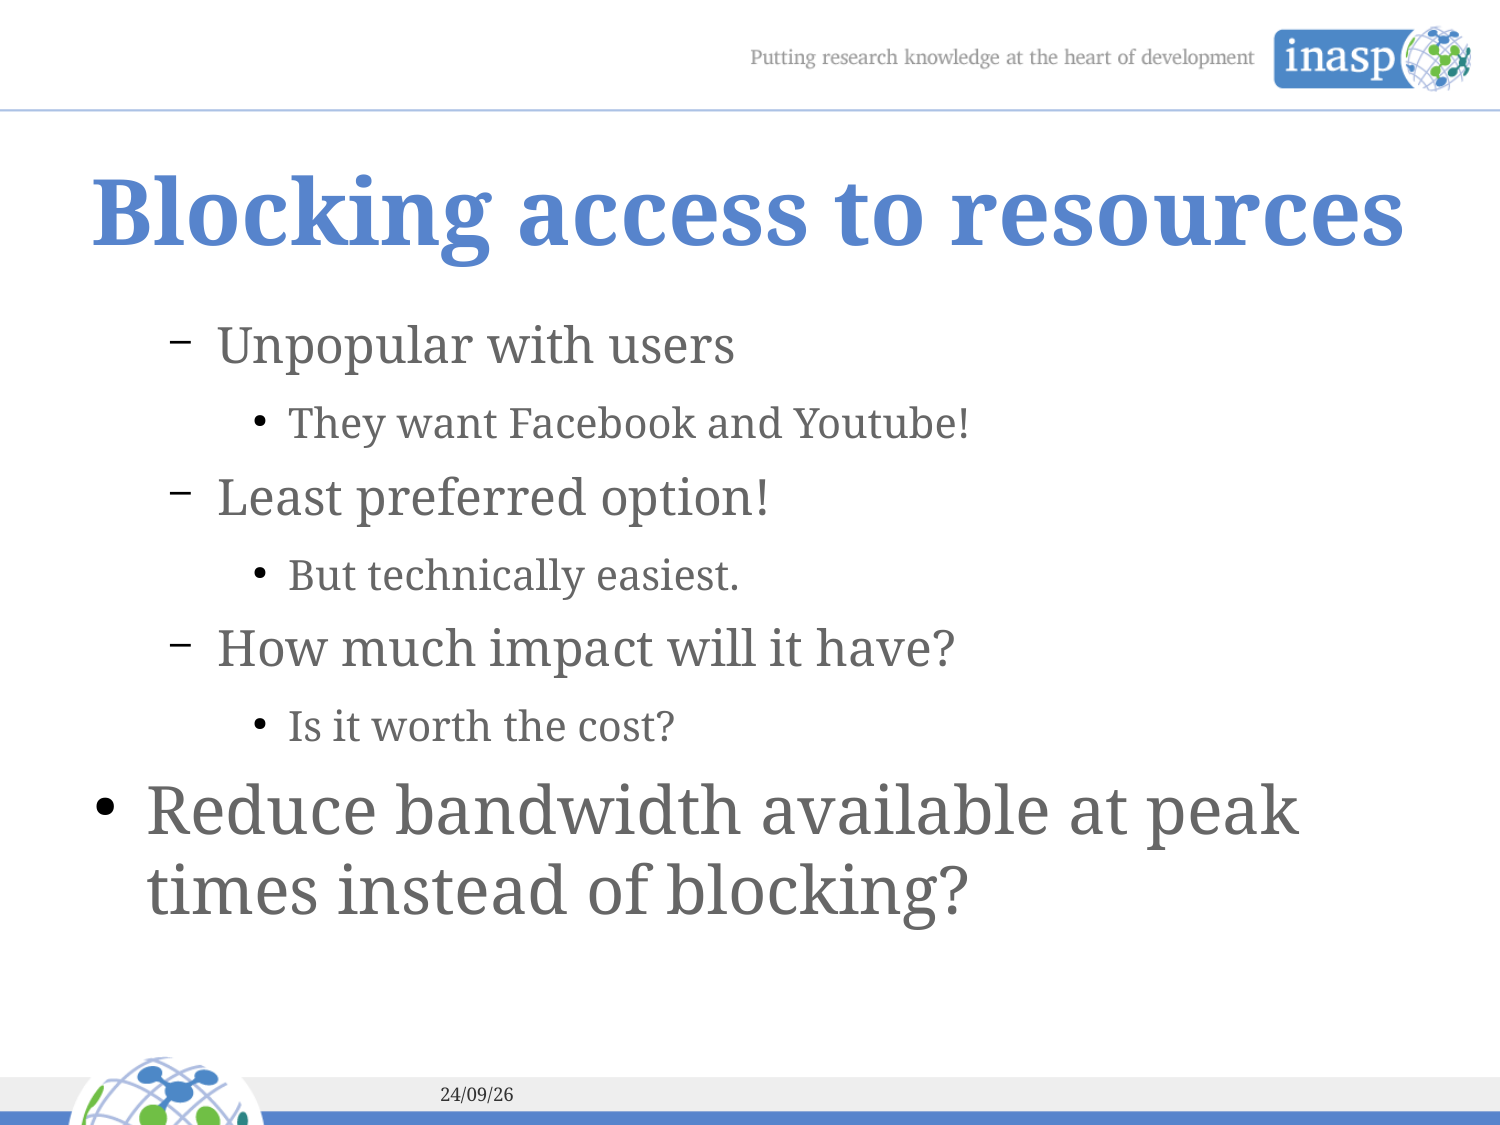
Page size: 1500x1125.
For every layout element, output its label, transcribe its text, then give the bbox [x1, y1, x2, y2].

picture [0, 0, 1500, 1125]
list Unpopular with users They want Facebook and Youtube! Least preferred option! But technically easiest. How much impact will it have? Is it worth the cost? Reduce bandwidth available at peak times instead of blocking? [75, 313, 1426, 967]
title Blocking access to resources [75, 129, 1426, 313]
